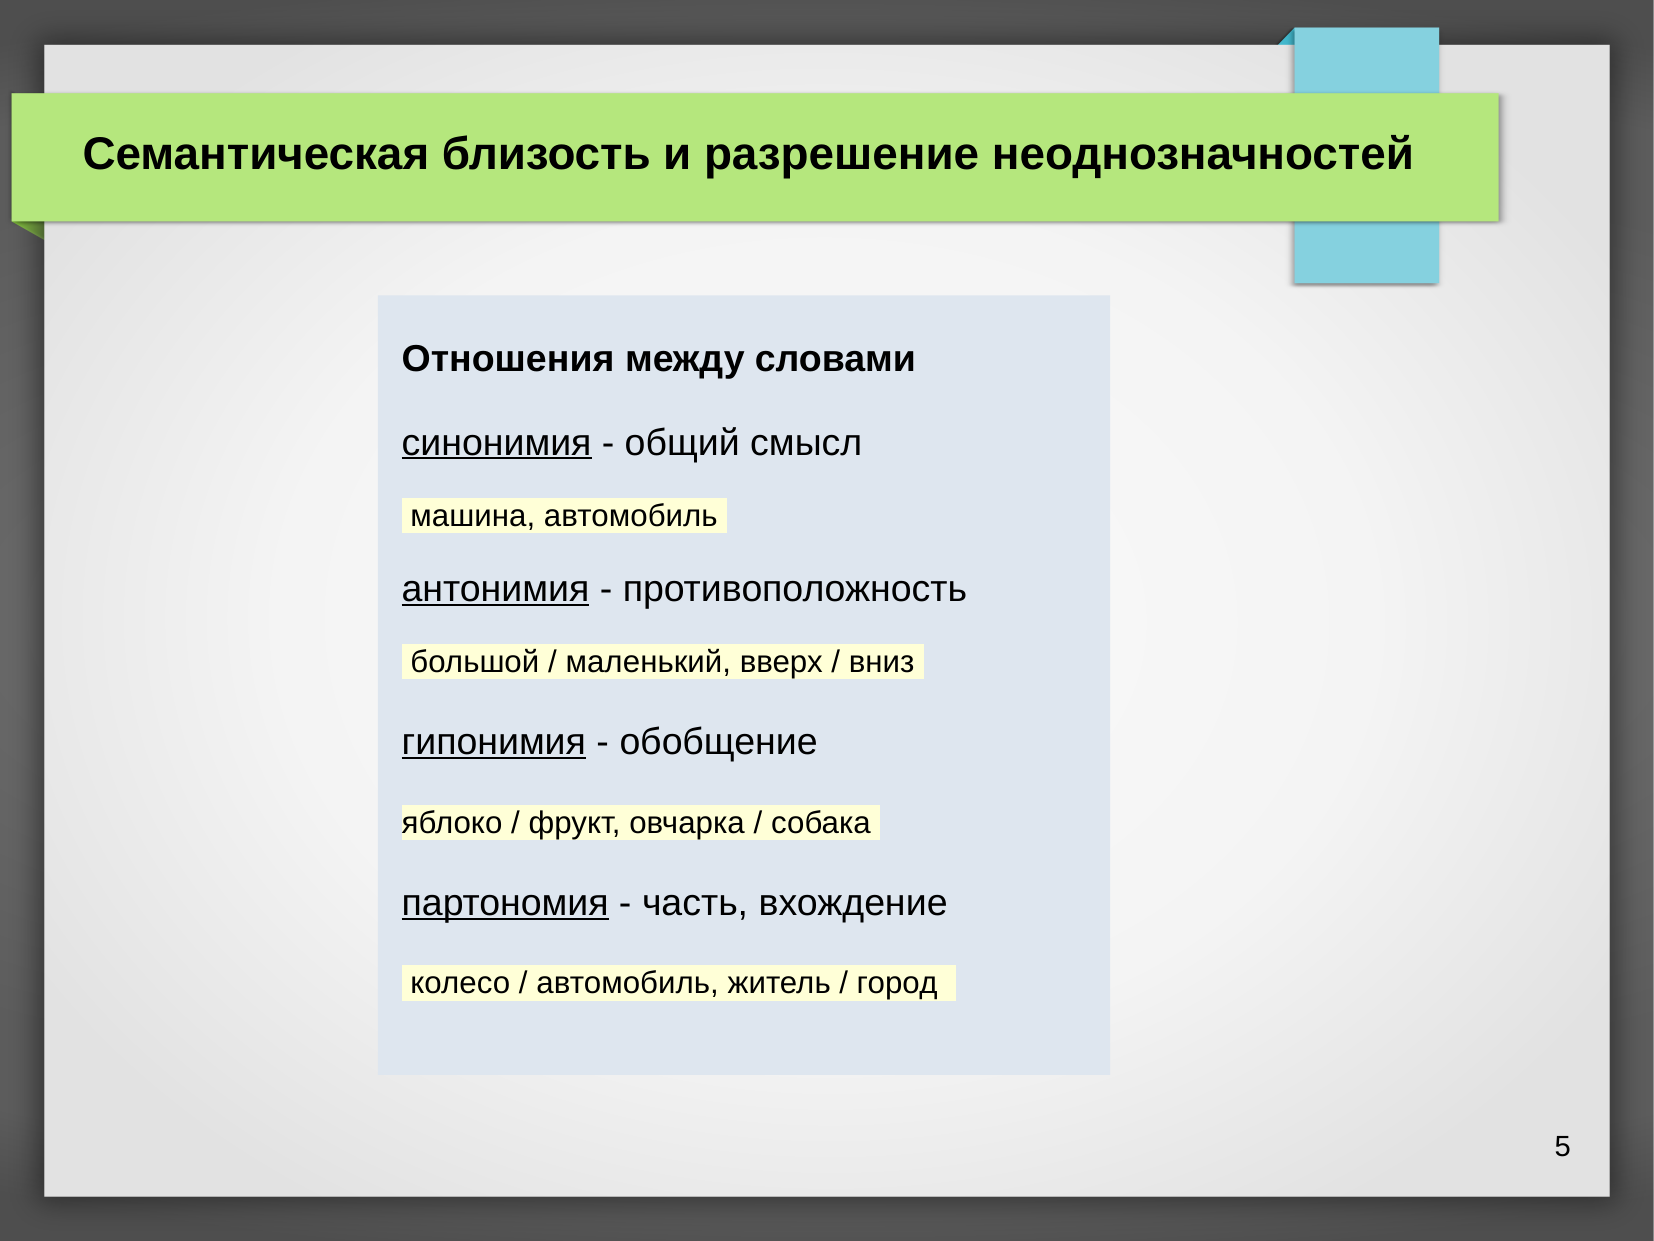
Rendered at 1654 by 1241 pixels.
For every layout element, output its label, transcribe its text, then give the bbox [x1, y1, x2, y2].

picture [0, 0, 1654, 1241]
text_box Отношения между словами синонимия - общий смысл машина, автомобиль антонимия - противоположность большой / маленький, вверх / вниз гипонимия - обобщение яблоко / фрукт, овчарка / собака партономия - часть, вхождение колесо / автомобиль, житель / город [377, 295, 1111, 1075]
title Семантическая близость и разрешение неоднозначностей [82, 121, 1489, 187]
